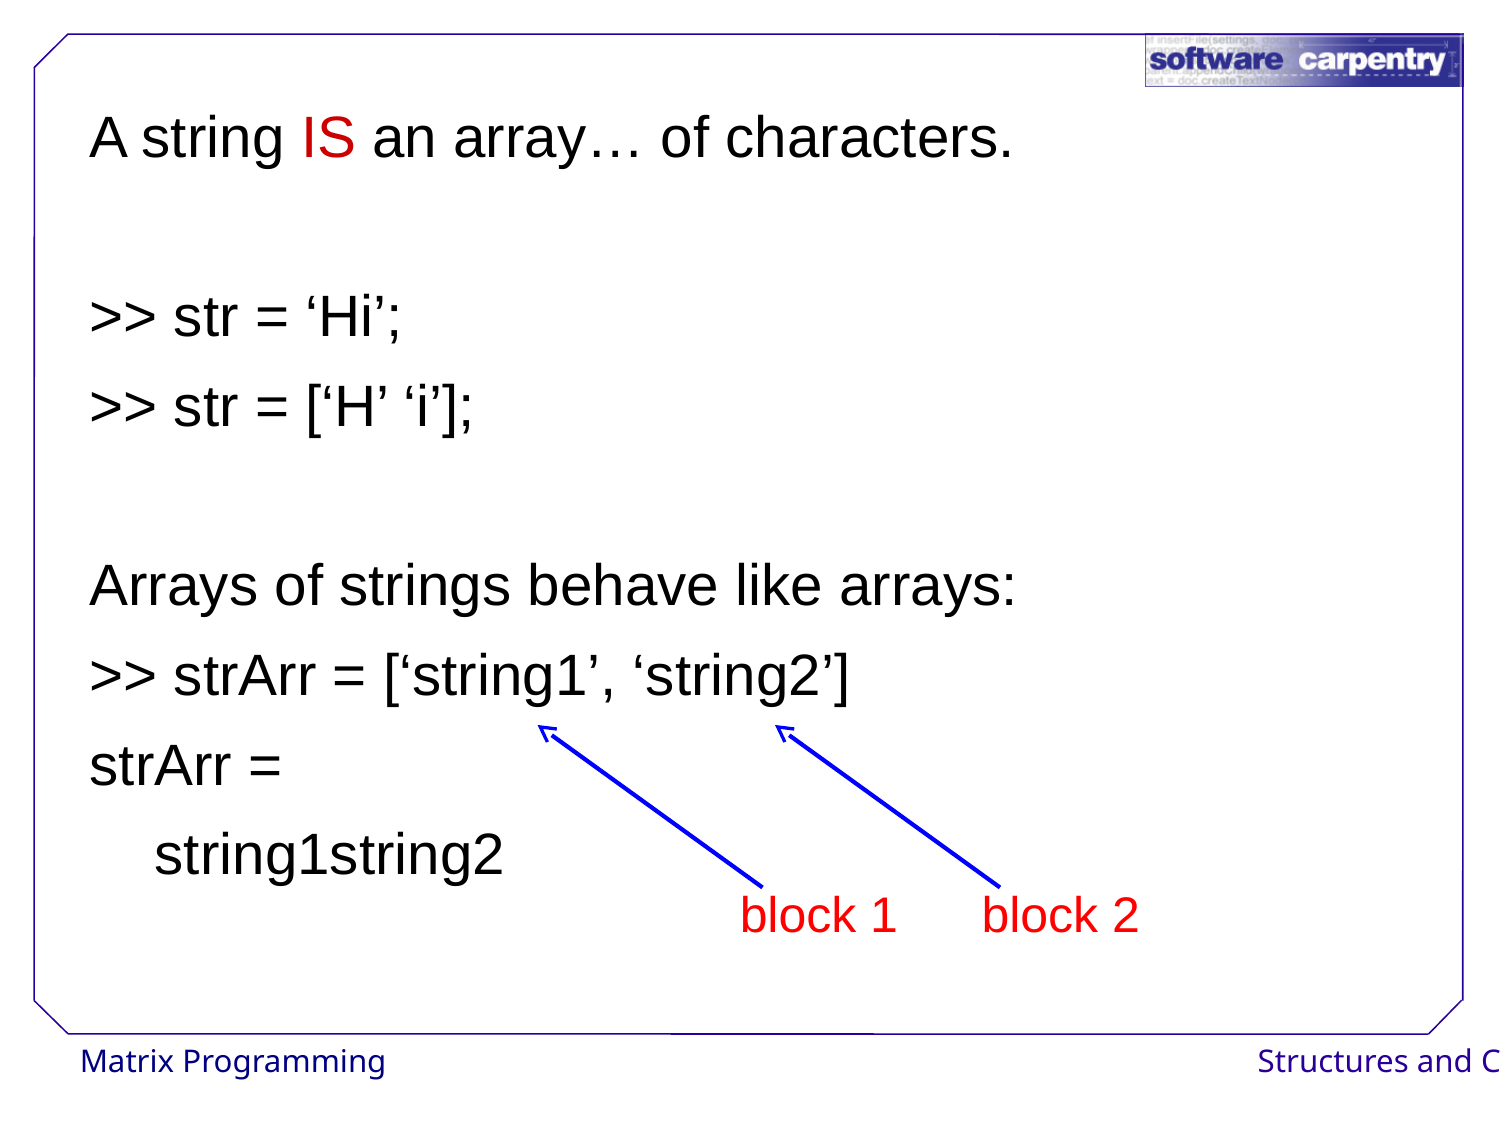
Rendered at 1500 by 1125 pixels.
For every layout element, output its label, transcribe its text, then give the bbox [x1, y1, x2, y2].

text_box block 1 block 2 [724, 874, 1250, 950]
picture [1145, 33, 1464, 87]
list A string IS an array… of characters. >> str = ‘Hi’; >> str = [‘H’ ‘i’]; Arrays of strings behave like arrays: >> strArr = [‘string1’, ‘string2’] strArr = string1string2 [75, 99, 1425, 1013]
